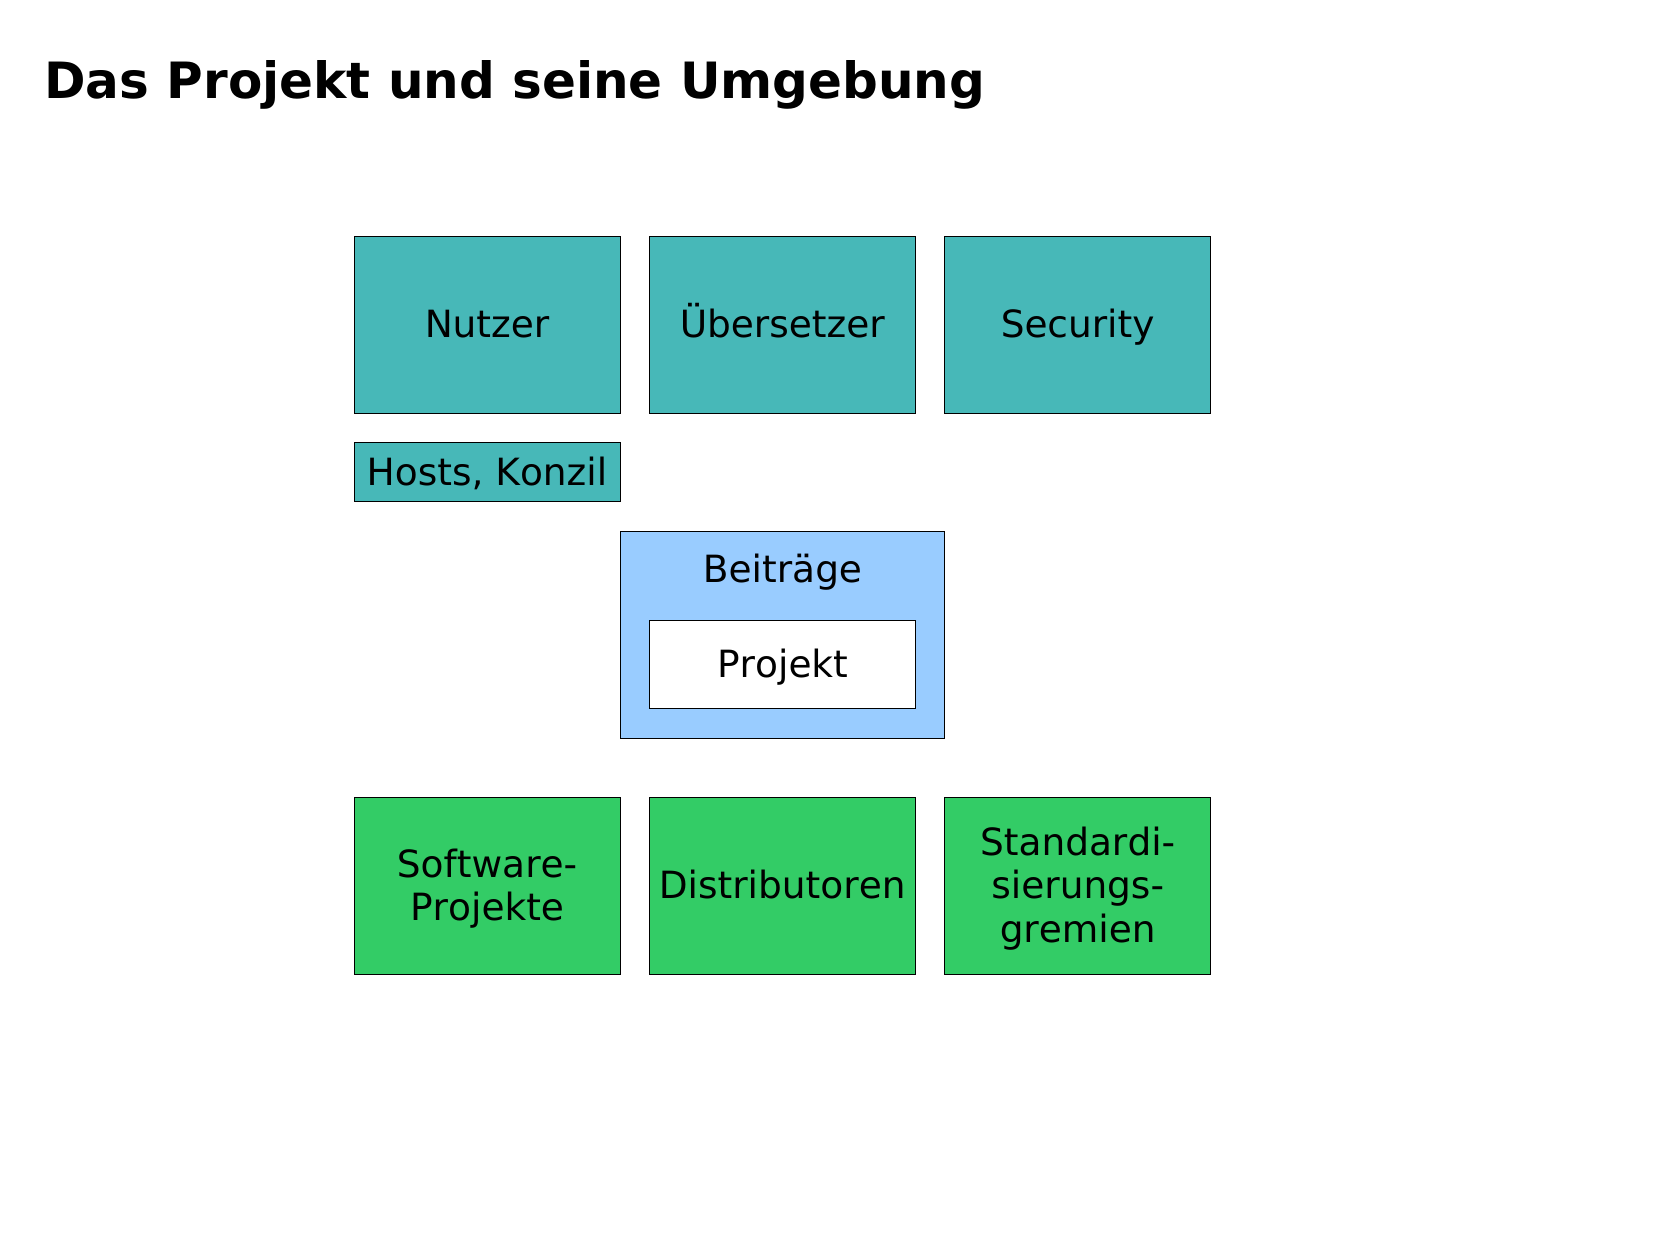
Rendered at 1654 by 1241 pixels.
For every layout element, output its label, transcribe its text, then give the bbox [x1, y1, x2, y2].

text_box Software- Projekte [354, 797, 621, 975]
text_box Das Projekt und seine Umgebung [29, 45, 1625, 119]
text_box Standardi- sierungs- gremien [944, 797, 1211, 975]
text_box Projekt [649, 620, 916, 709]
text_box Hosts, Konzil [354, 442, 621, 502]
text_box Security [944, 236, 1211, 414]
text_box Übersetzer [649, 236, 916, 414]
text_box Distributoren [649, 797, 916, 975]
text_box Beiträge [620, 531, 945, 739]
text_box Nutzer [354, 236, 621, 414]
